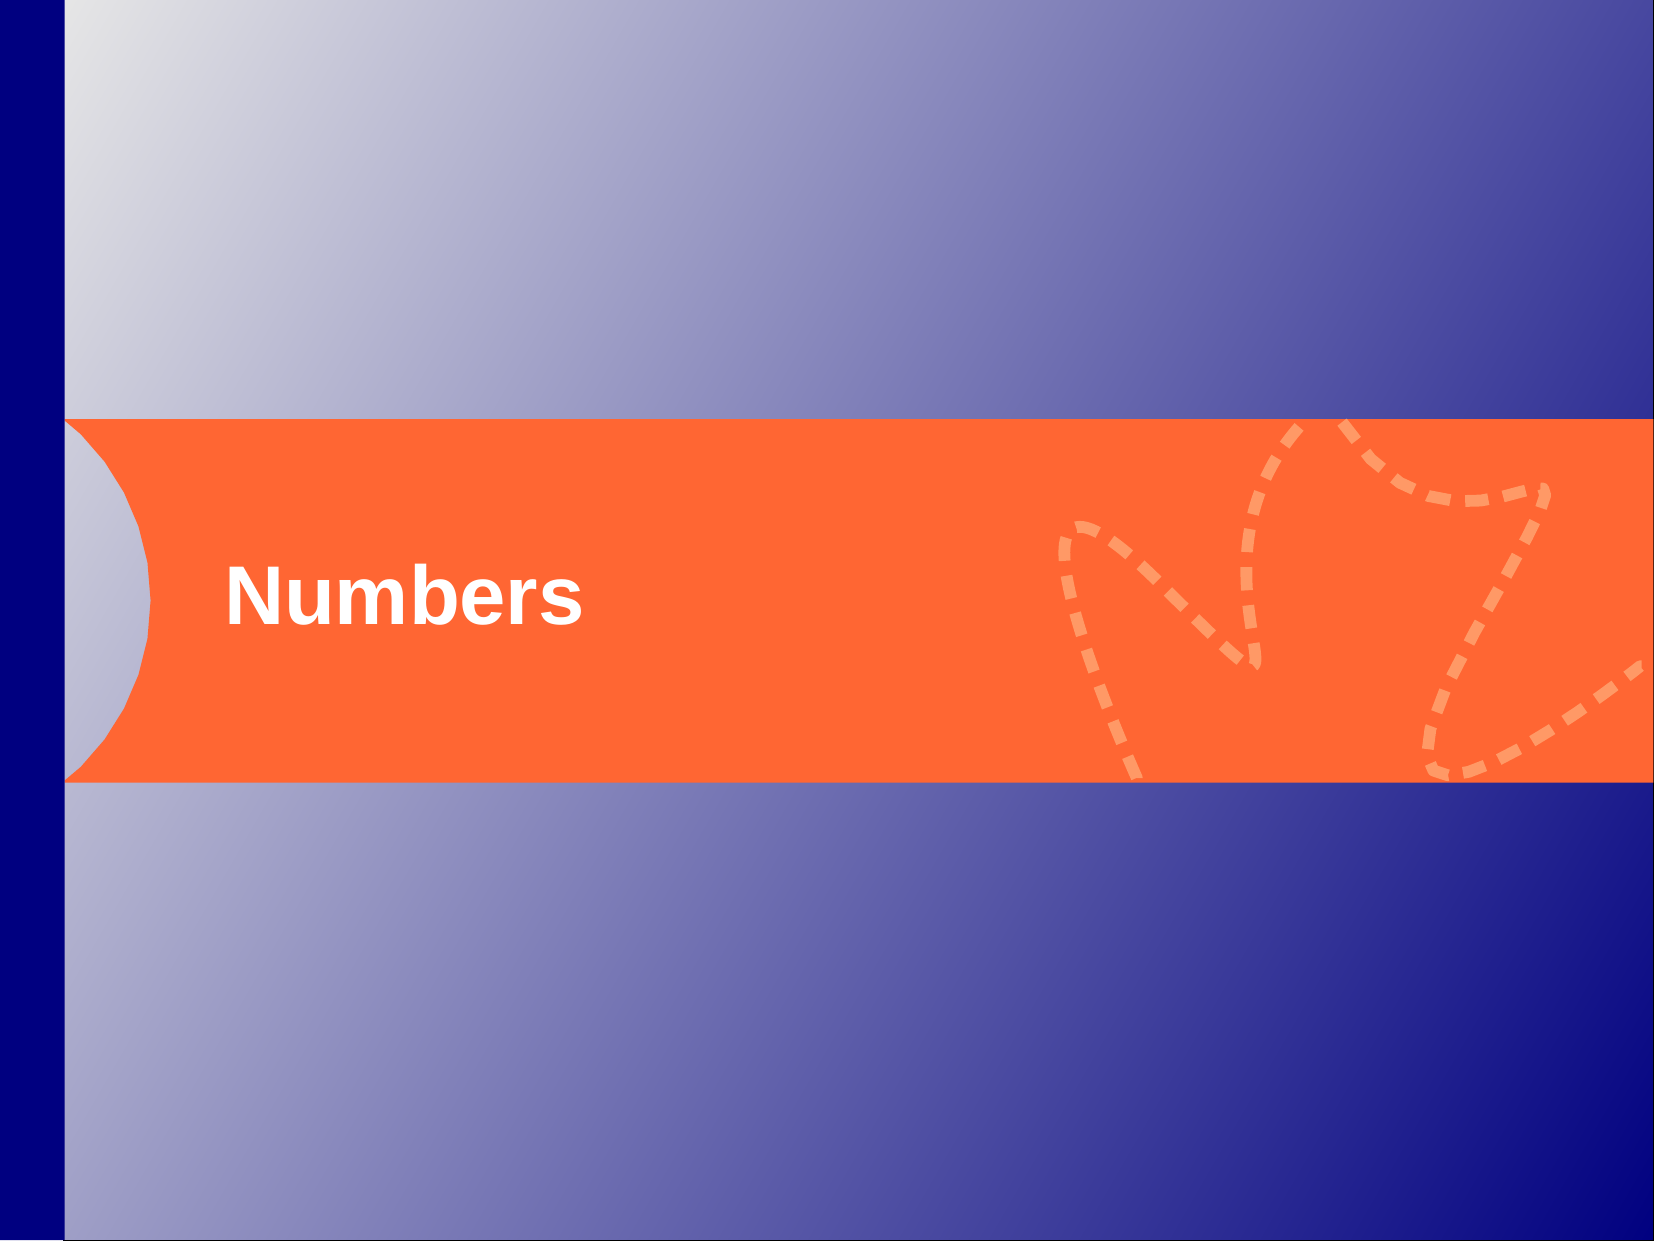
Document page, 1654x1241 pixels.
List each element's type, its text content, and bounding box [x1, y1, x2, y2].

title Numbers [224, 497, 1093, 704]
